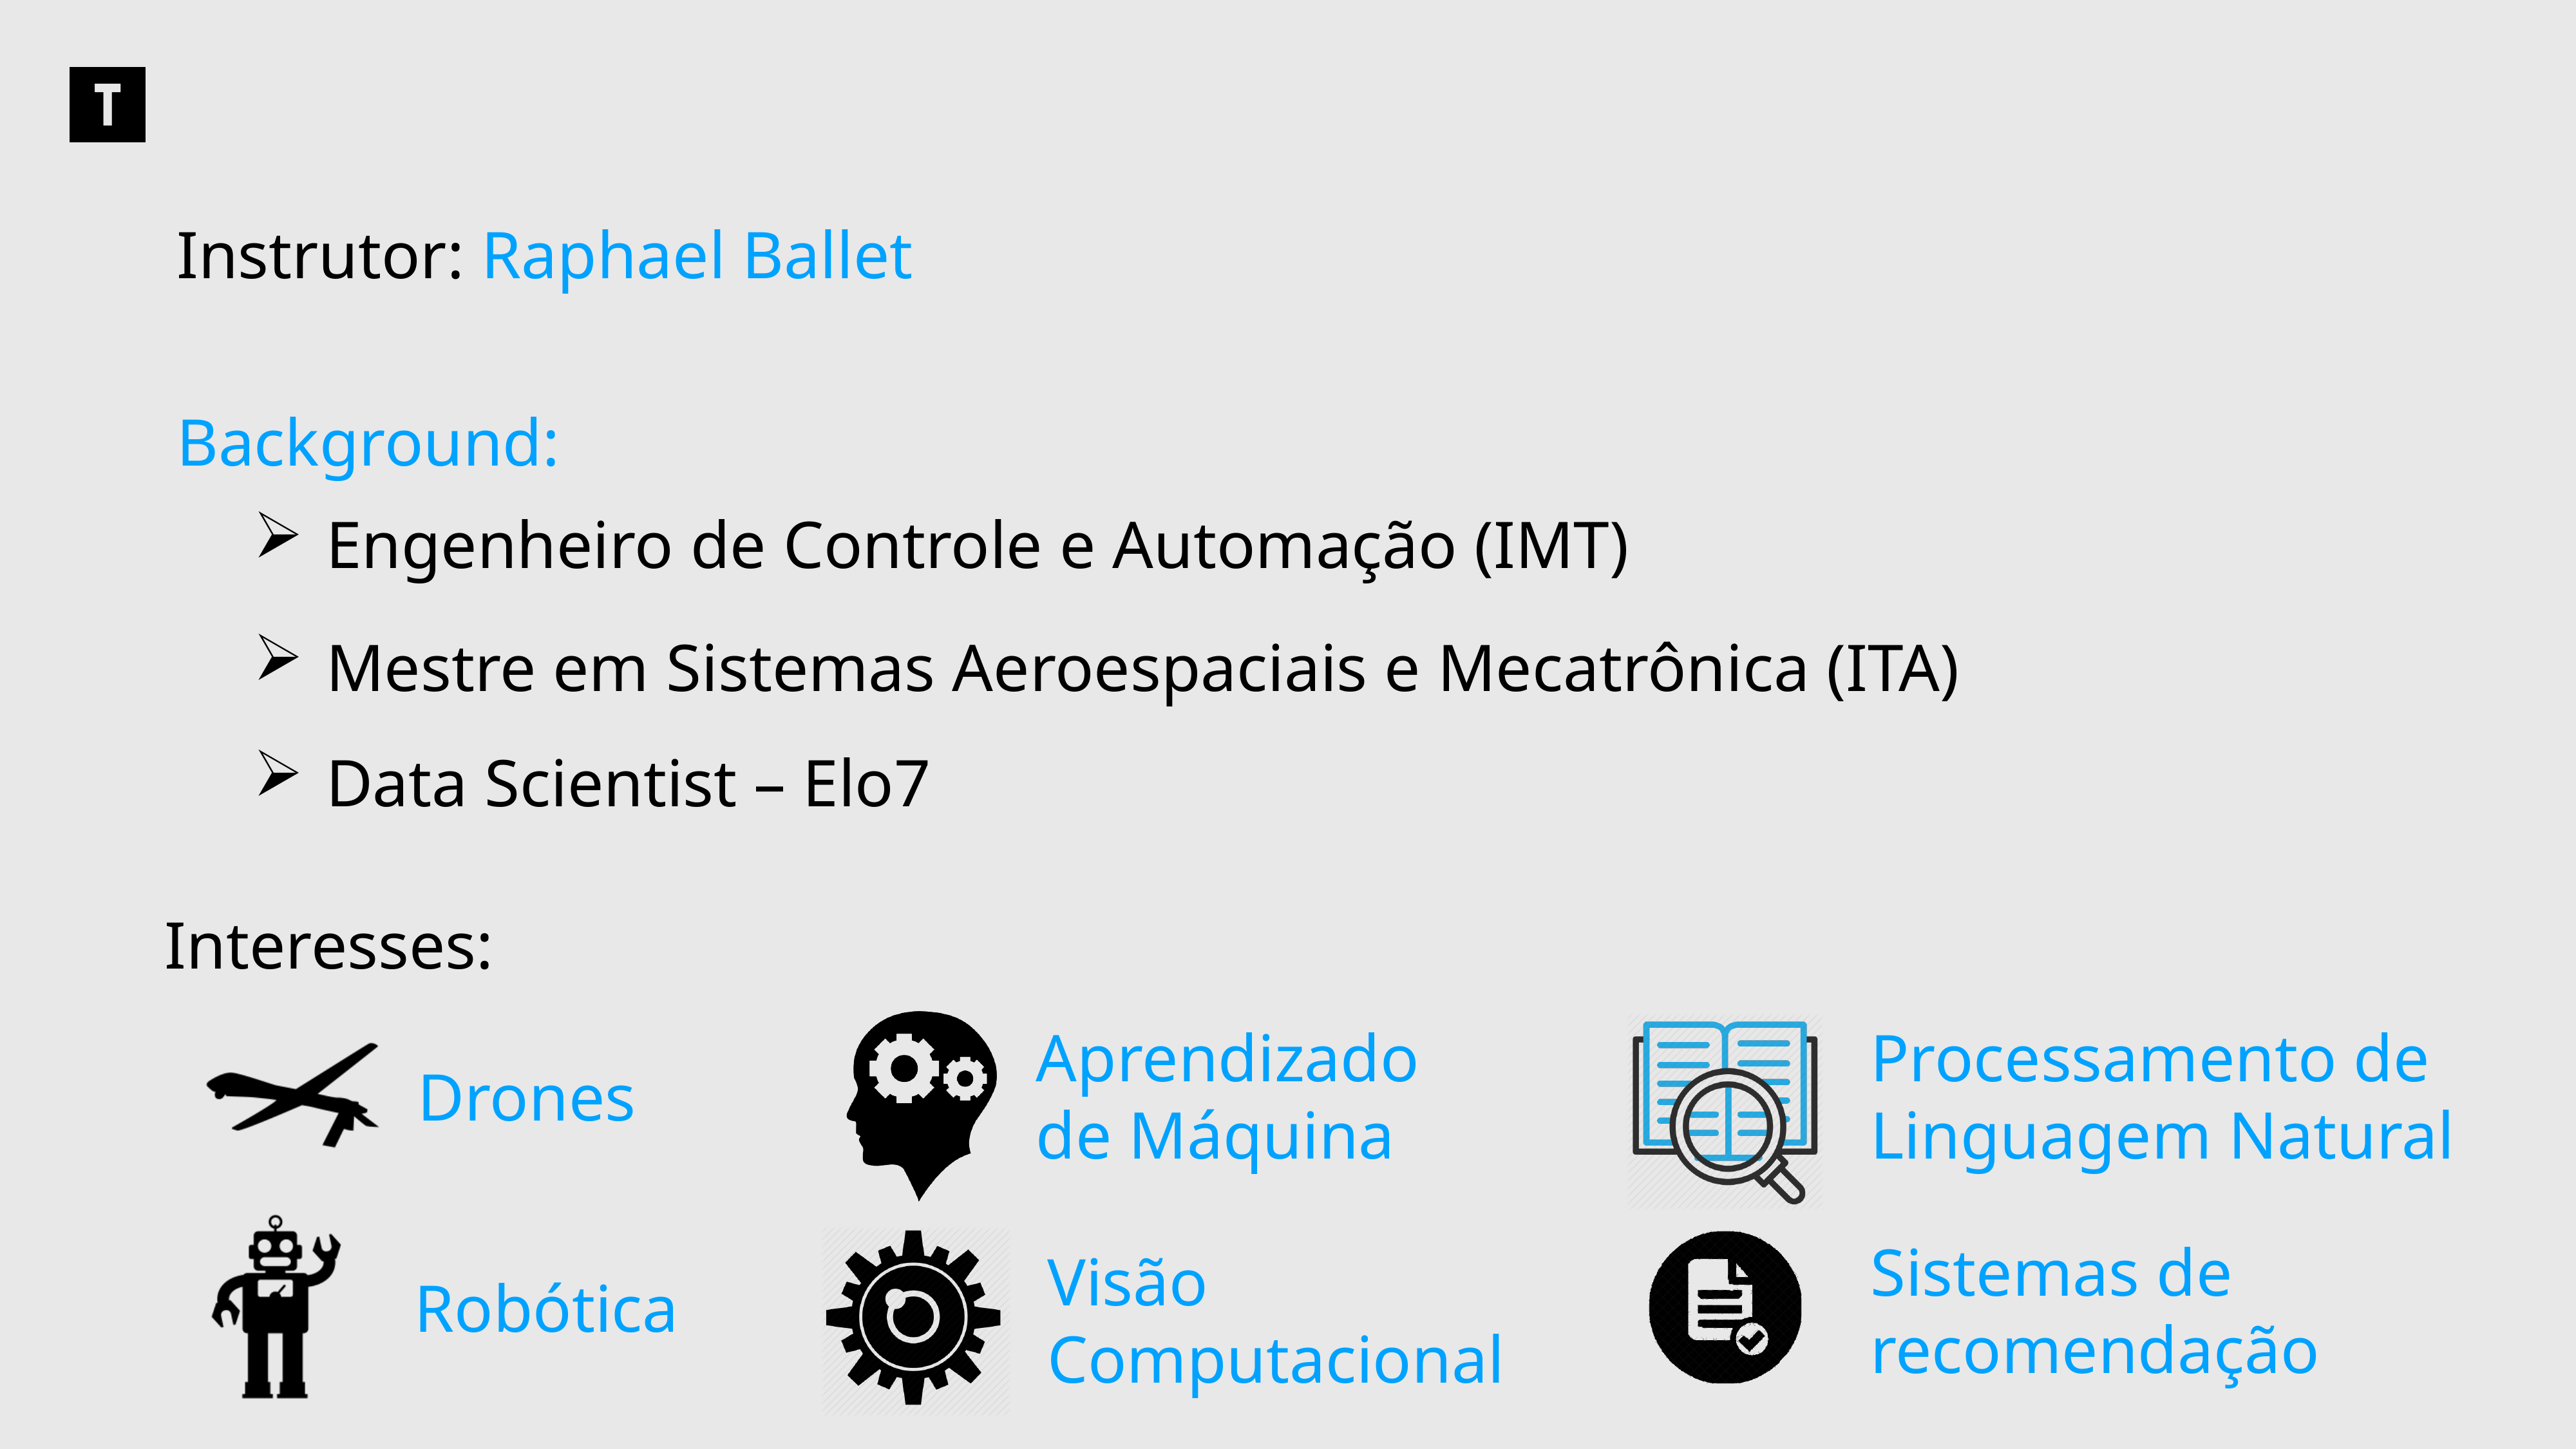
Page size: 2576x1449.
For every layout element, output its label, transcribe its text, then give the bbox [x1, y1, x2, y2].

text_box Background: [171, 396, 1679, 484]
picture [1626, 1012, 1824, 1210]
picture [198, 1000, 388, 1191]
text_box Instrutor: Raphael Ballet [171, 208, 1679, 297]
picture [70, 67, 146, 142]
picture [826, 1011, 1017, 1202]
text_box Visão Computacional [1037, 1236, 1556, 1401]
text_box Processamento de Linguagem Natural [1861, 1012, 2518, 1177]
picture [820, 1226, 1011, 1417]
text_box Data Scientist – Elo7 [248, 737, 1756, 826]
picture [183, 1212, 374, 1403]
text_box Sistemas de recomendação [1861, 1226, 2427, 1391]
text_box Mestre em Sistemas Aeroespaciais e Mecatrônica (ITA) [248, 621, 2206, 710]
text_box Robótica [404, 1263, 797, 1350]
picture [1630, 1212, 1821, 1403]
text_box Interesses: [155, 900, 526, 987]
text_box Drones [408, 1051, 800, 1139]
text_box Aprendizado de Máquina [1027, 1012, 1518, 1177]
text_box Engenheiro de Controle e Automação (IMT) [248, 498, 1756, 587]
